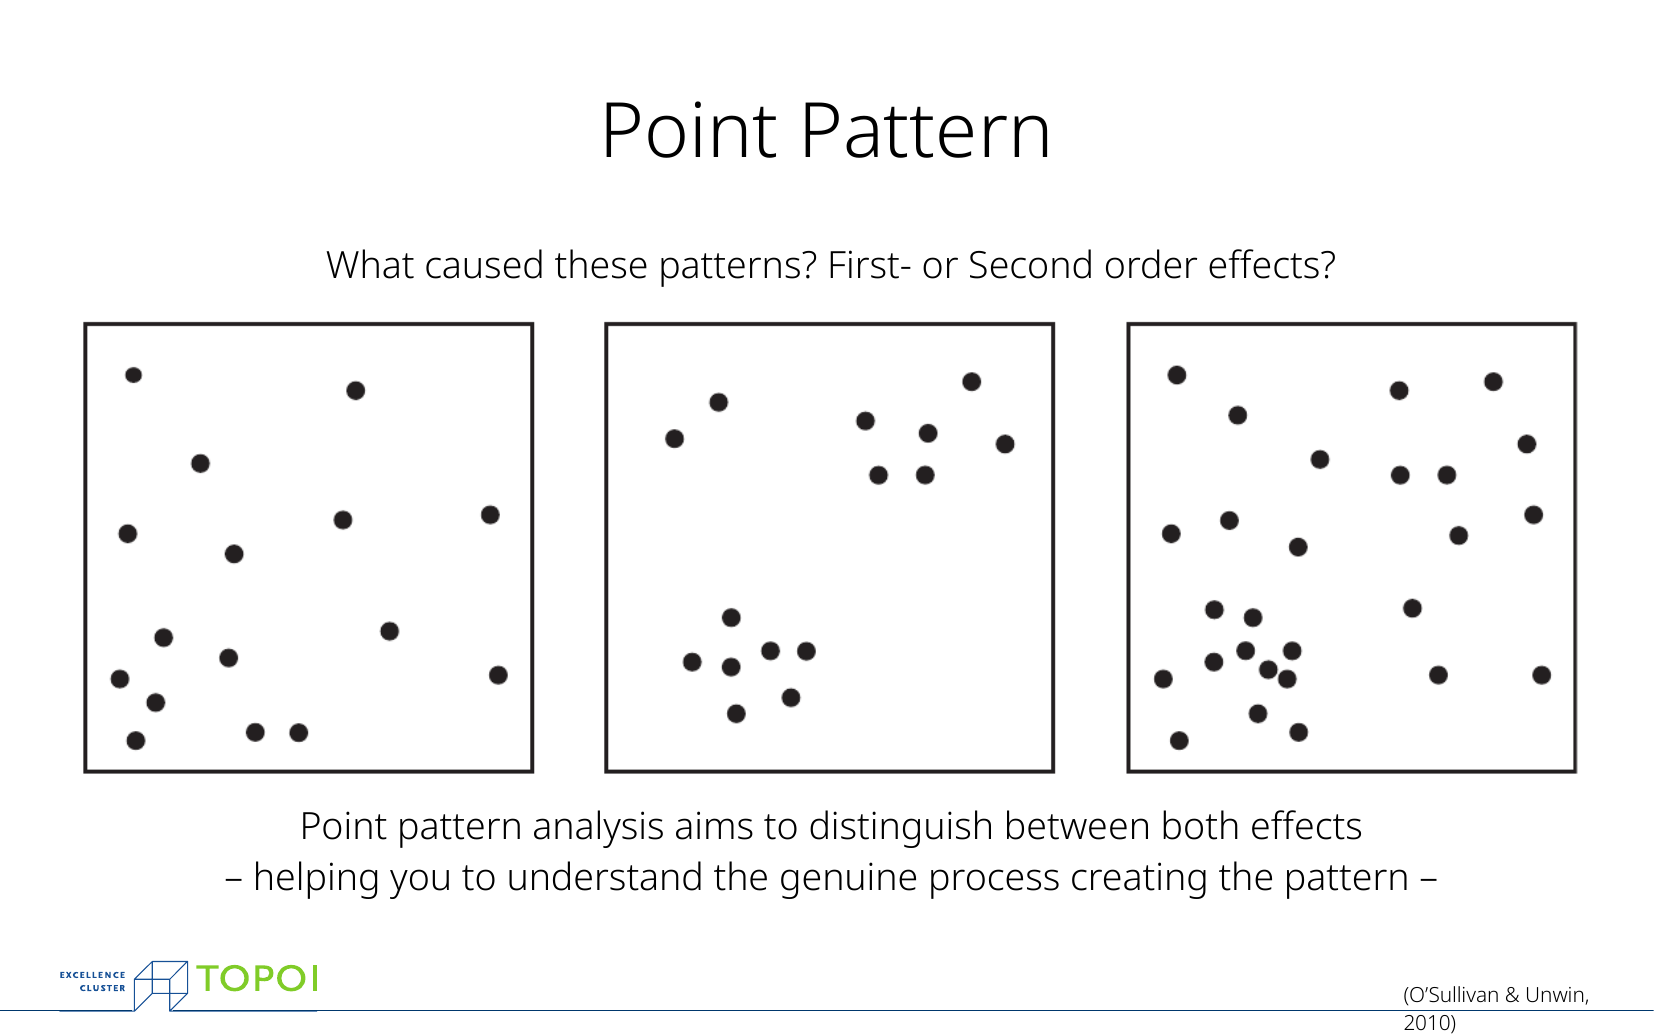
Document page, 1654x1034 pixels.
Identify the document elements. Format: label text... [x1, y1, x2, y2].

text_box Point pattern analysis aims to distinguish between both effects – helping you to understand the genuine process creating the pattern – [209, 792, 1445, 910]
title Point Pattern [82, 41, 1571, 214]
text_box What caused these patterns? First- or Second order effects? [311, 231, 1343, 298]
text_box (O’Sullivan & Unwin, 2010) [1388, 972, 1654, 1016]
picture [70, 301, 1584, 791]
